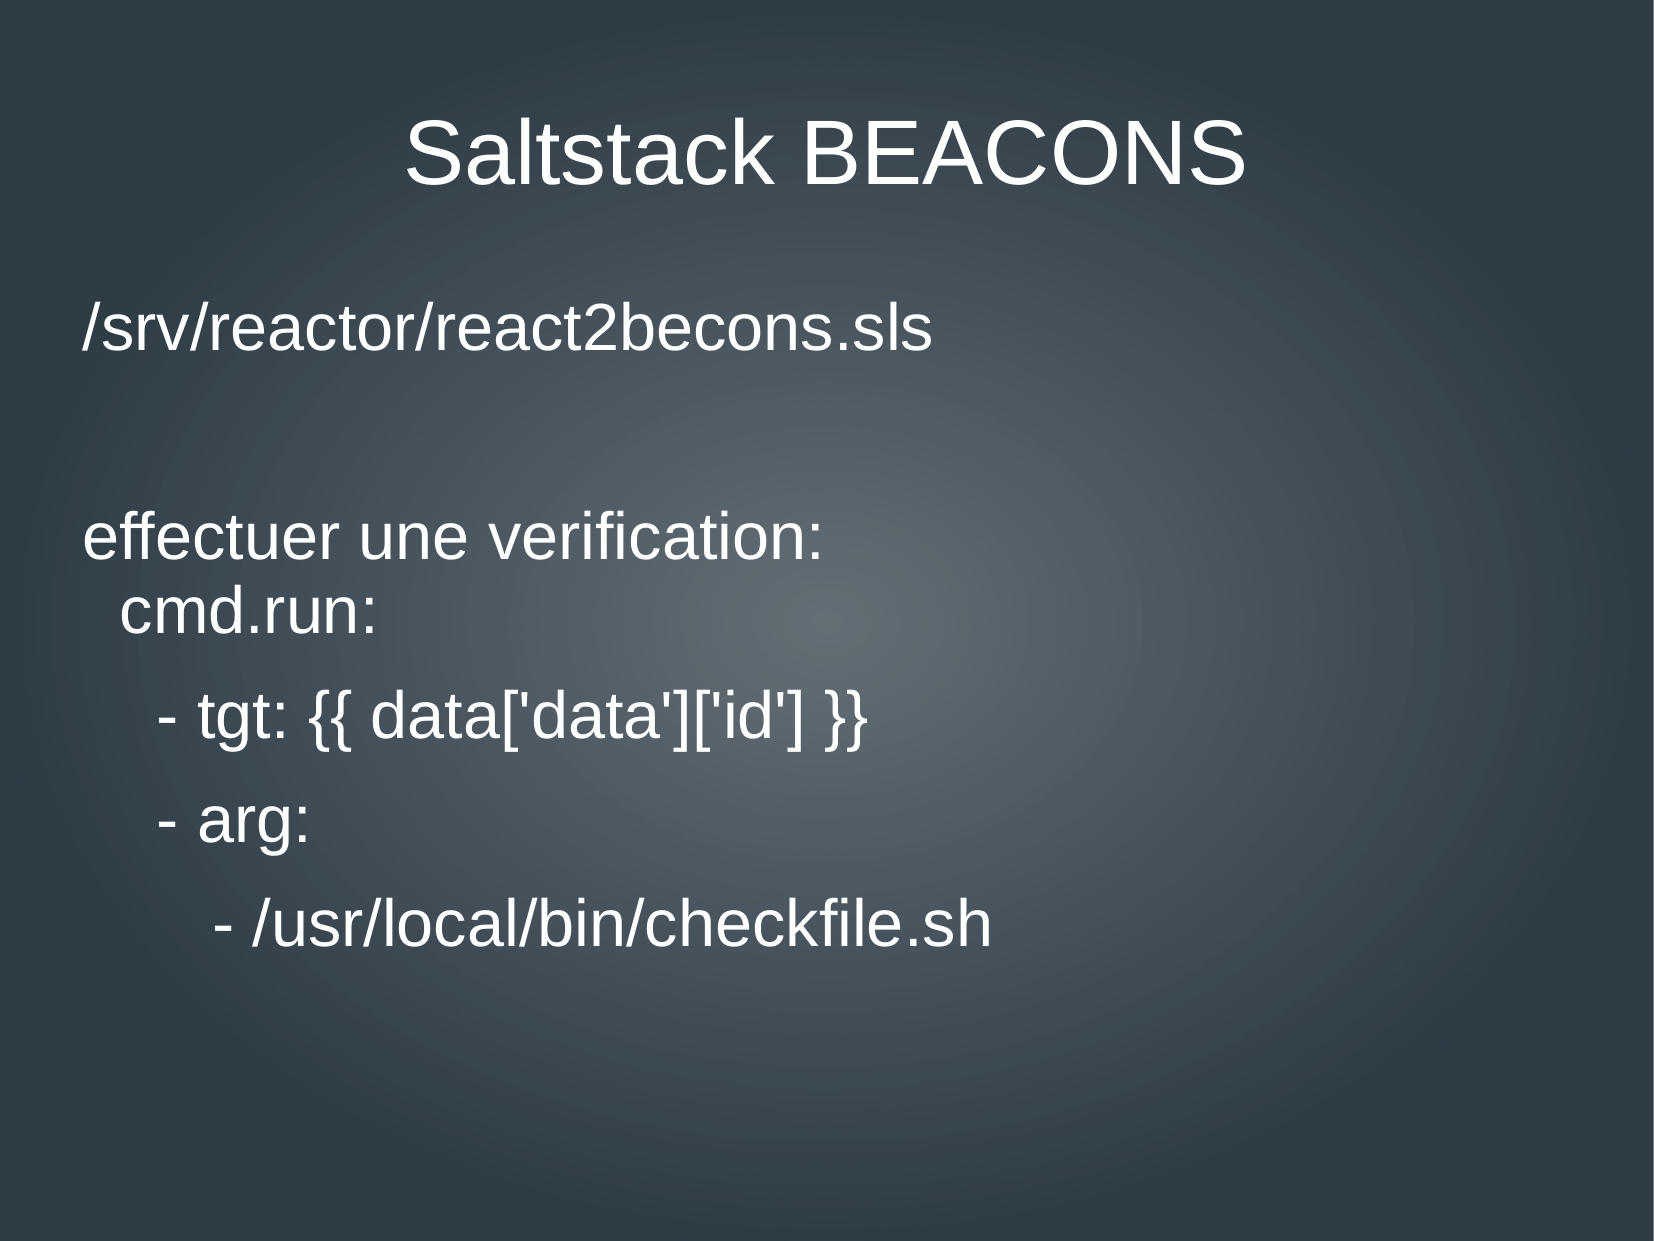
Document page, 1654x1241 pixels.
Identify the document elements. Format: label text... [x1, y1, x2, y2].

title Saltstack BEACONS [82, 49, 1571, 257]
list /srv/reactor/react2becons.sls effectuer une verification: cmd.run: - tgt: {{ data['data']['id'] }} - arg: - /usr/local/bin/checkfile.sh [82, 290, 1571, 1010]
